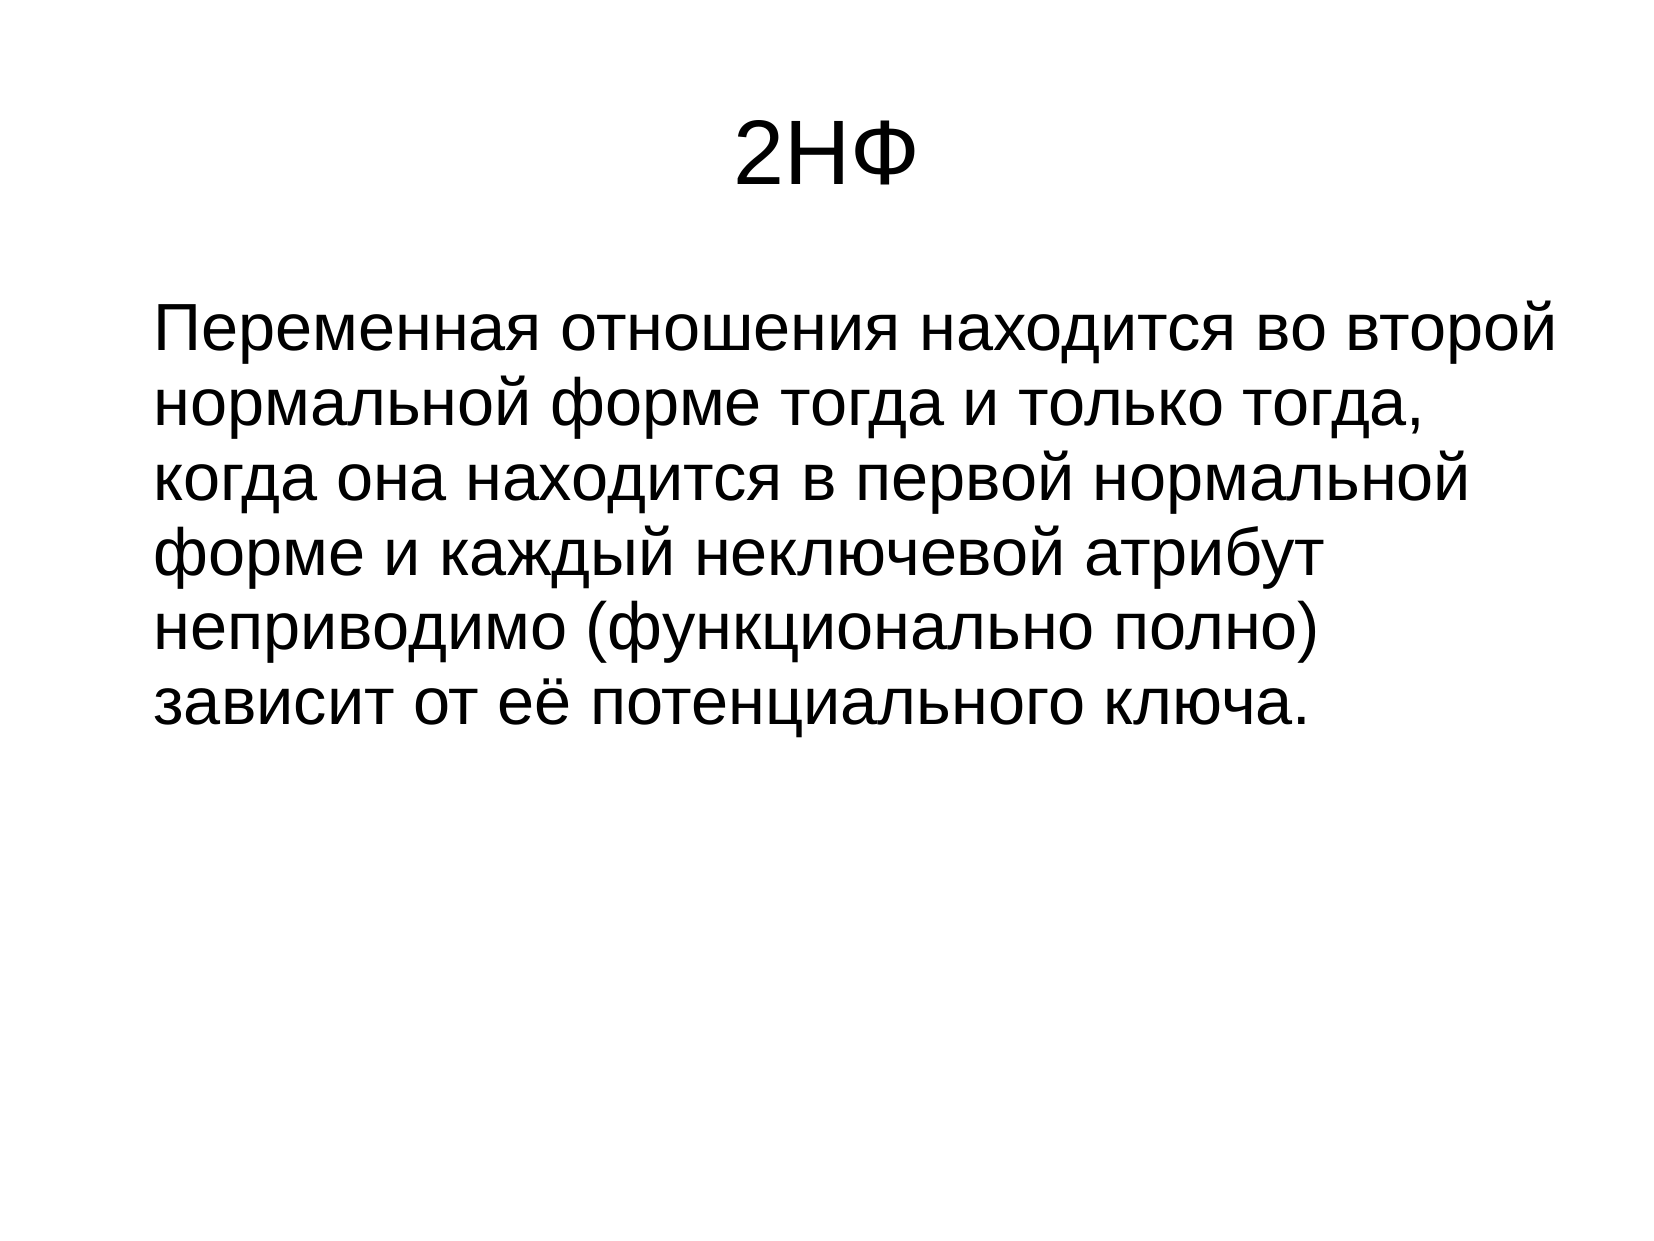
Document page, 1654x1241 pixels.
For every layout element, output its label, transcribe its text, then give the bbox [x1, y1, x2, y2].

list Переменная отношения находится во второй нормальной форме тогда и только тогда, когда она находится в первой нормальной форме и каждый неключевой атрибут неприводимо (функционально полно) зависит от её потенциального ключа. [82, 290, 1571, 1010]
title 2НФ [82, 49, 1571, 257]
